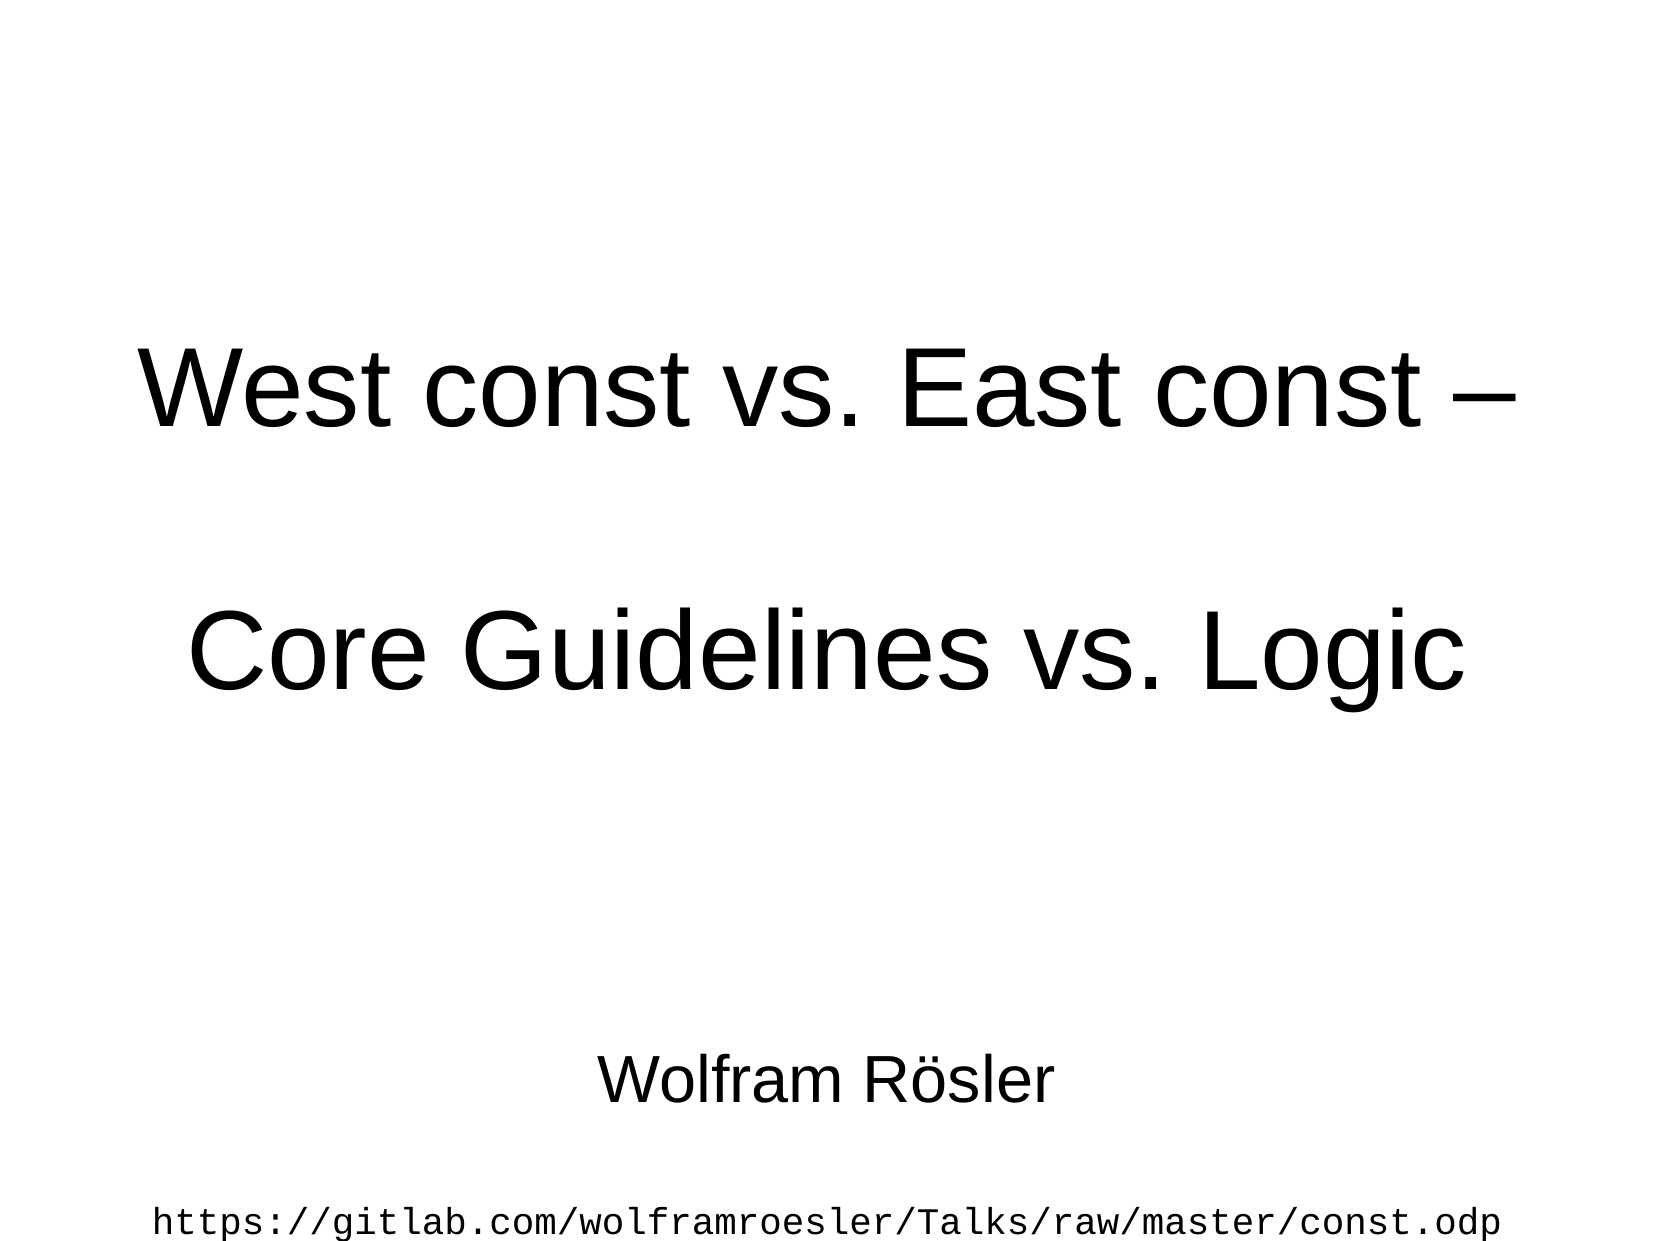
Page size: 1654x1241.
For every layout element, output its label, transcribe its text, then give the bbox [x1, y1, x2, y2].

subtitle West const vs. East const – Core Guidelines vs. Logic Wolfram Rösler https://gitlab.com/wolframroesler/Talks/raw/master/const.odp [82, 217, 1571, 1223]
